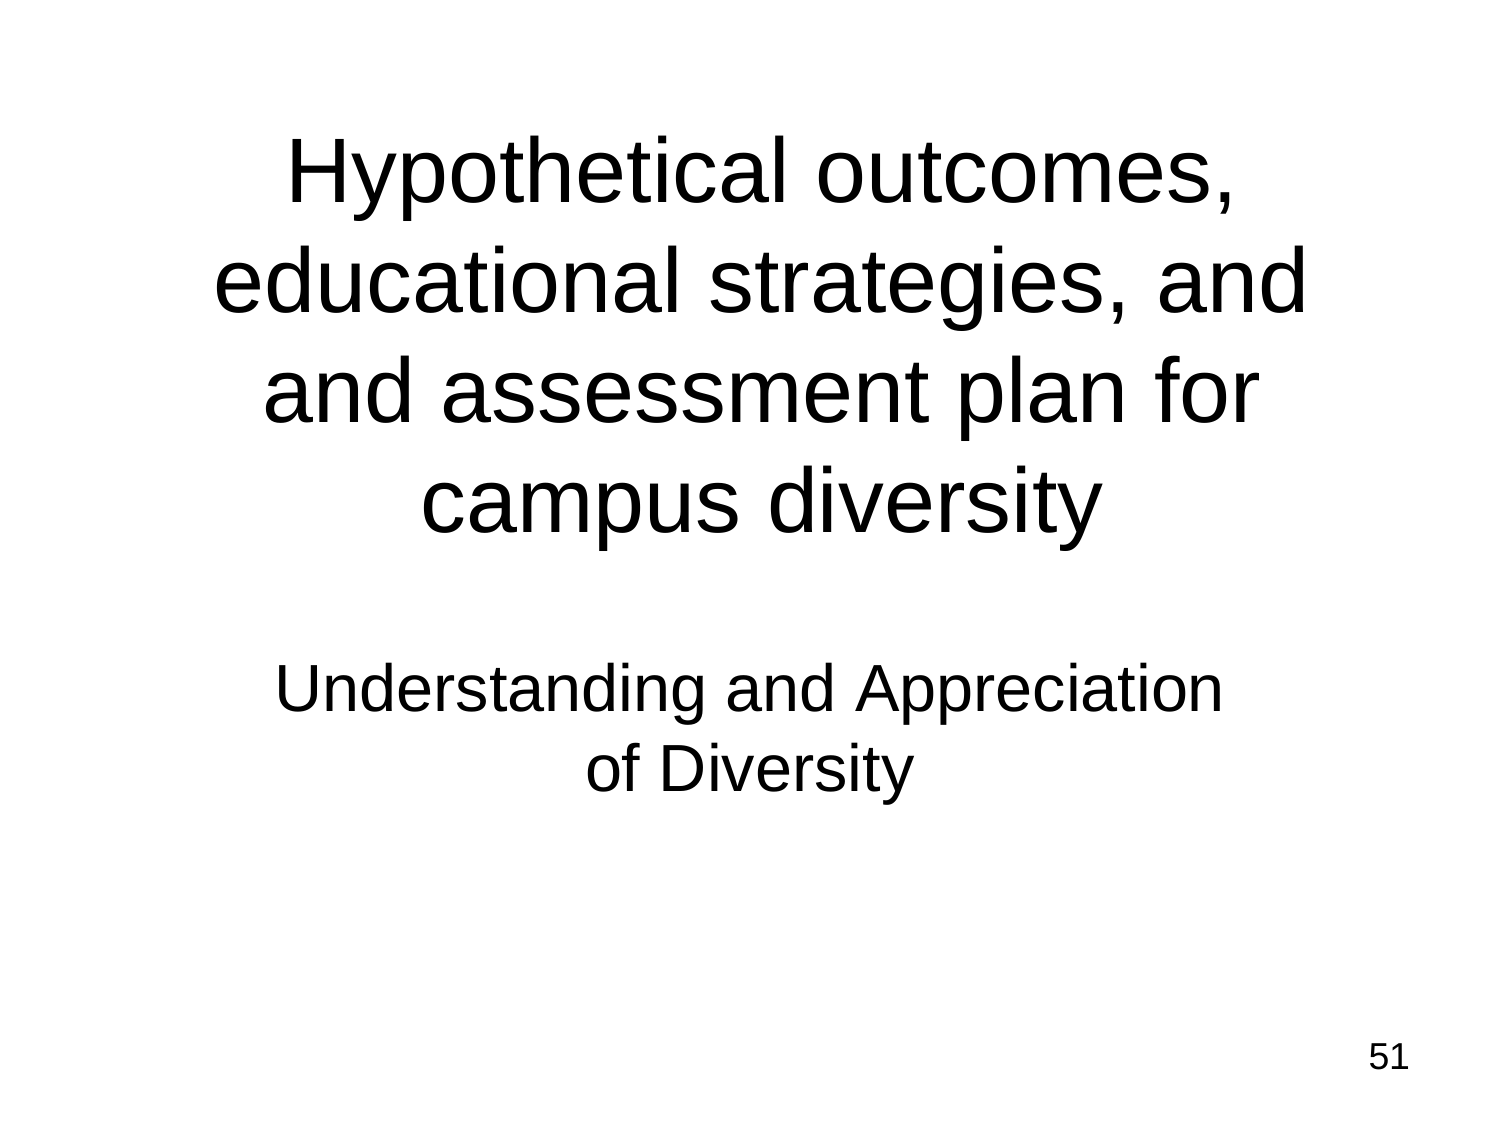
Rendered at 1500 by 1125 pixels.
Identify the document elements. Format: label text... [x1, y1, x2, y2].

subtitle Understanding and Appreciation of Diversity [225, 637, 1276, 925]
title Hypothetical outcomes, educational strategies, and and assessment plan for campus diversity [125, 237, 1401, 425]
